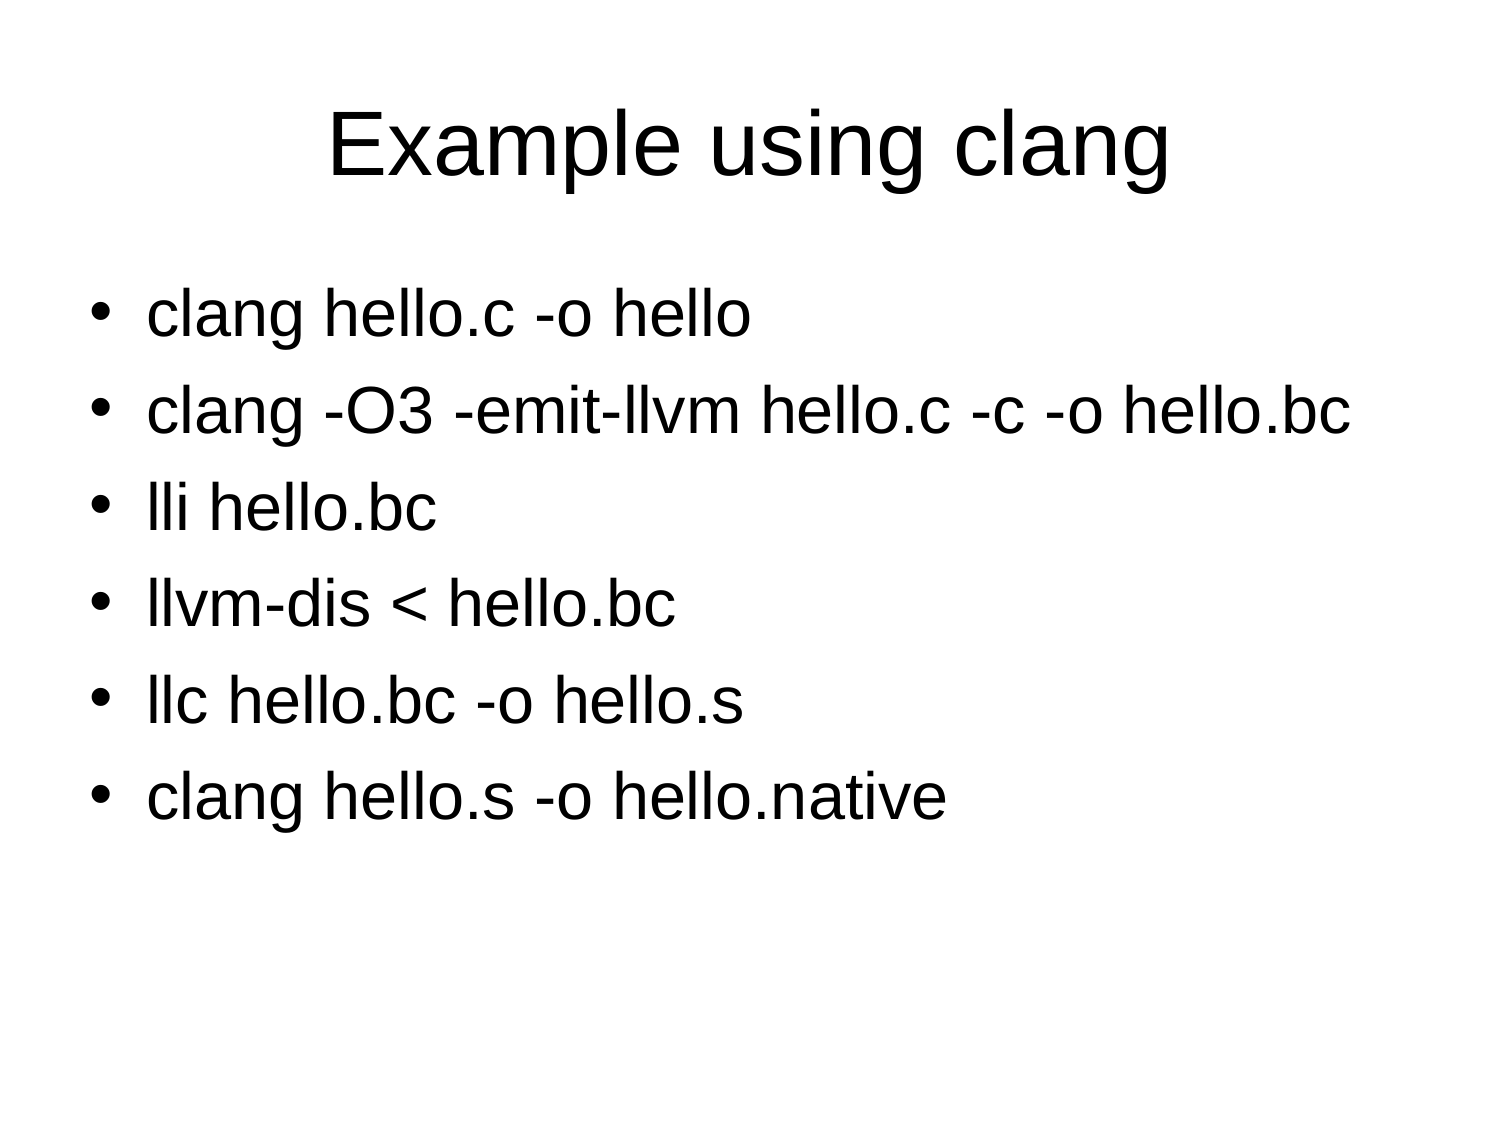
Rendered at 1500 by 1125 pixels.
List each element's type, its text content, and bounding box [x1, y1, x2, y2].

list clang hello.c -o hello clang -O3 -emit-llvm hello.c -c -o hello.bc lli hello.bc llvm-dis < hello.bc llc hello.bc -o hello.s clang hello.s -o hello.native [75, 262, 1426, 1005]
title Example using clang [75, 45, 1426, 233]
